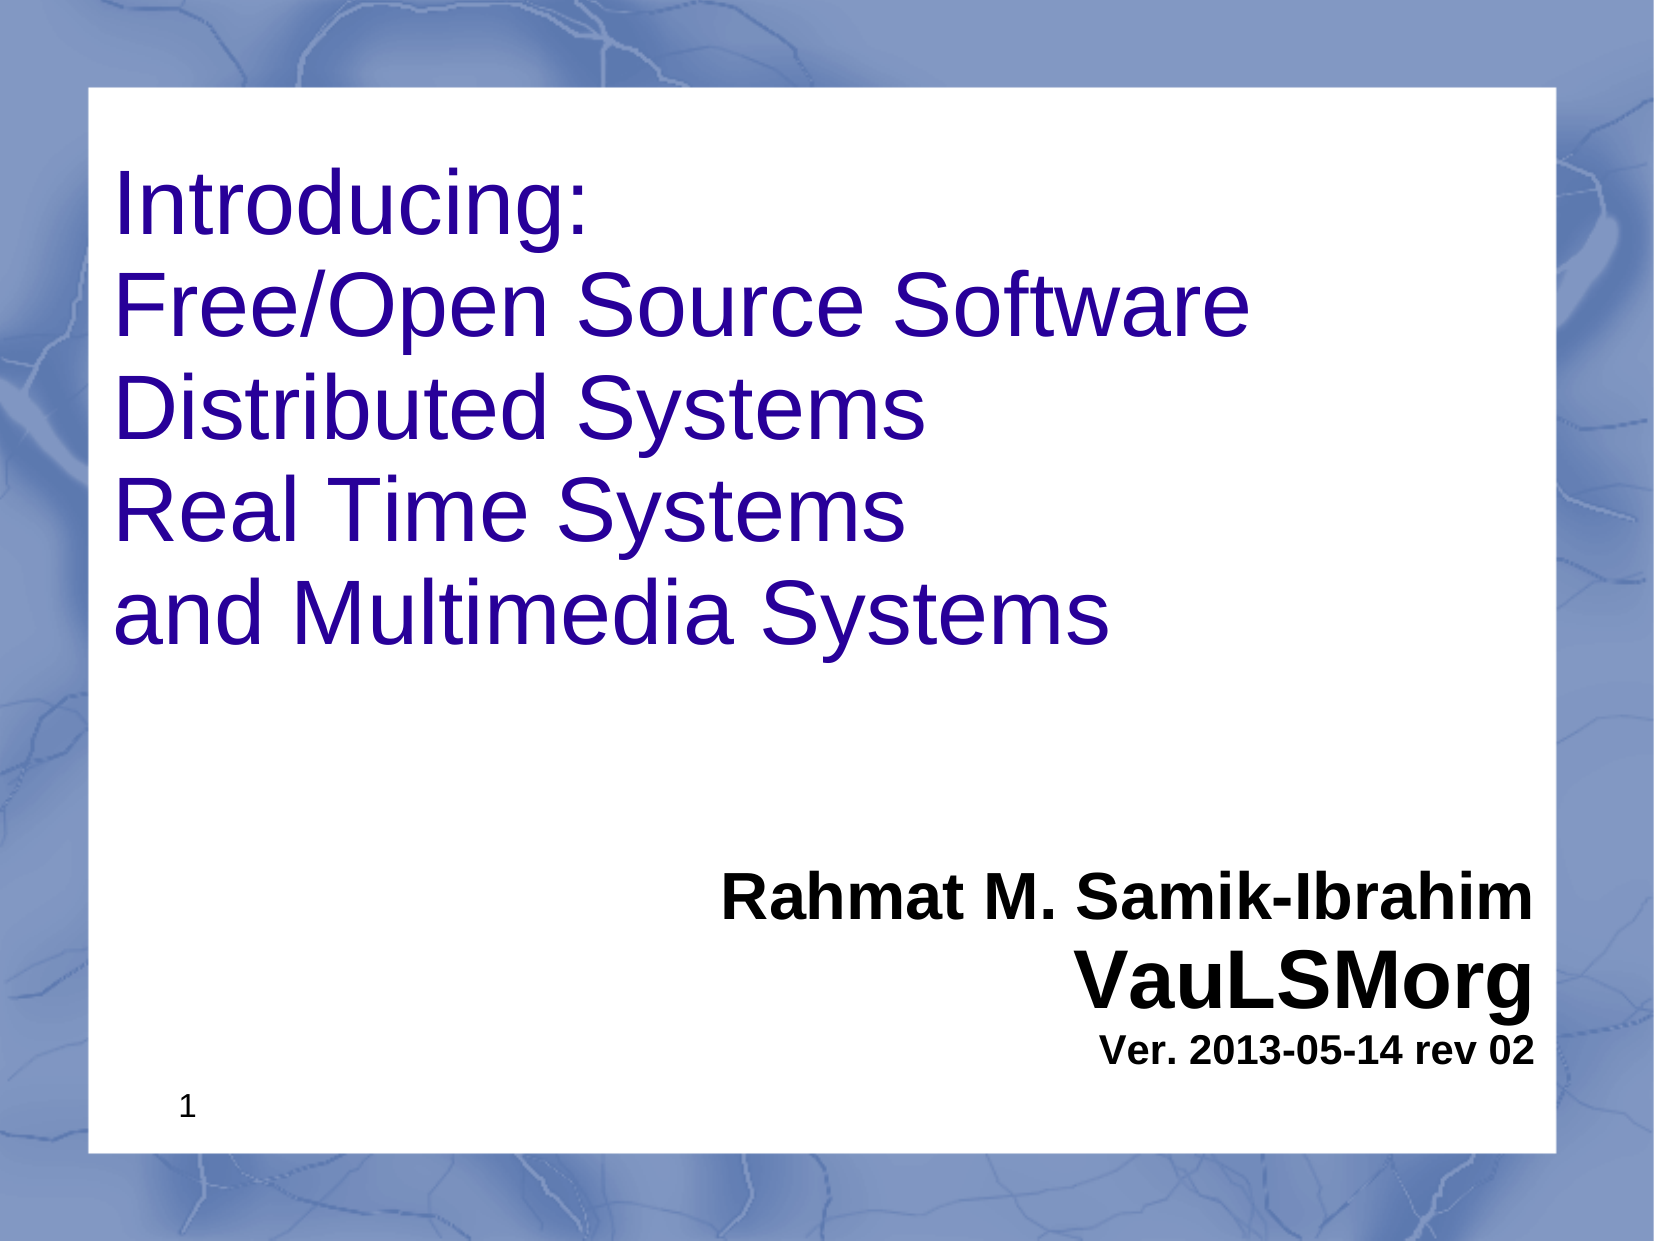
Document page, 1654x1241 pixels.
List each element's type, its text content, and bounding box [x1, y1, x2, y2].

title Introducing: Free/Open Source Software Distributed Systems Real Time Systems and Multimedia Systems [112, 122, 1530, 692]
subtitle Rahmat M. Samik-Ibrahim VauLSMorg Ver. 2013-05-14 rev 02 [118, 842, 1536, 1090]
picture [0, 0, 1654, 1241]
